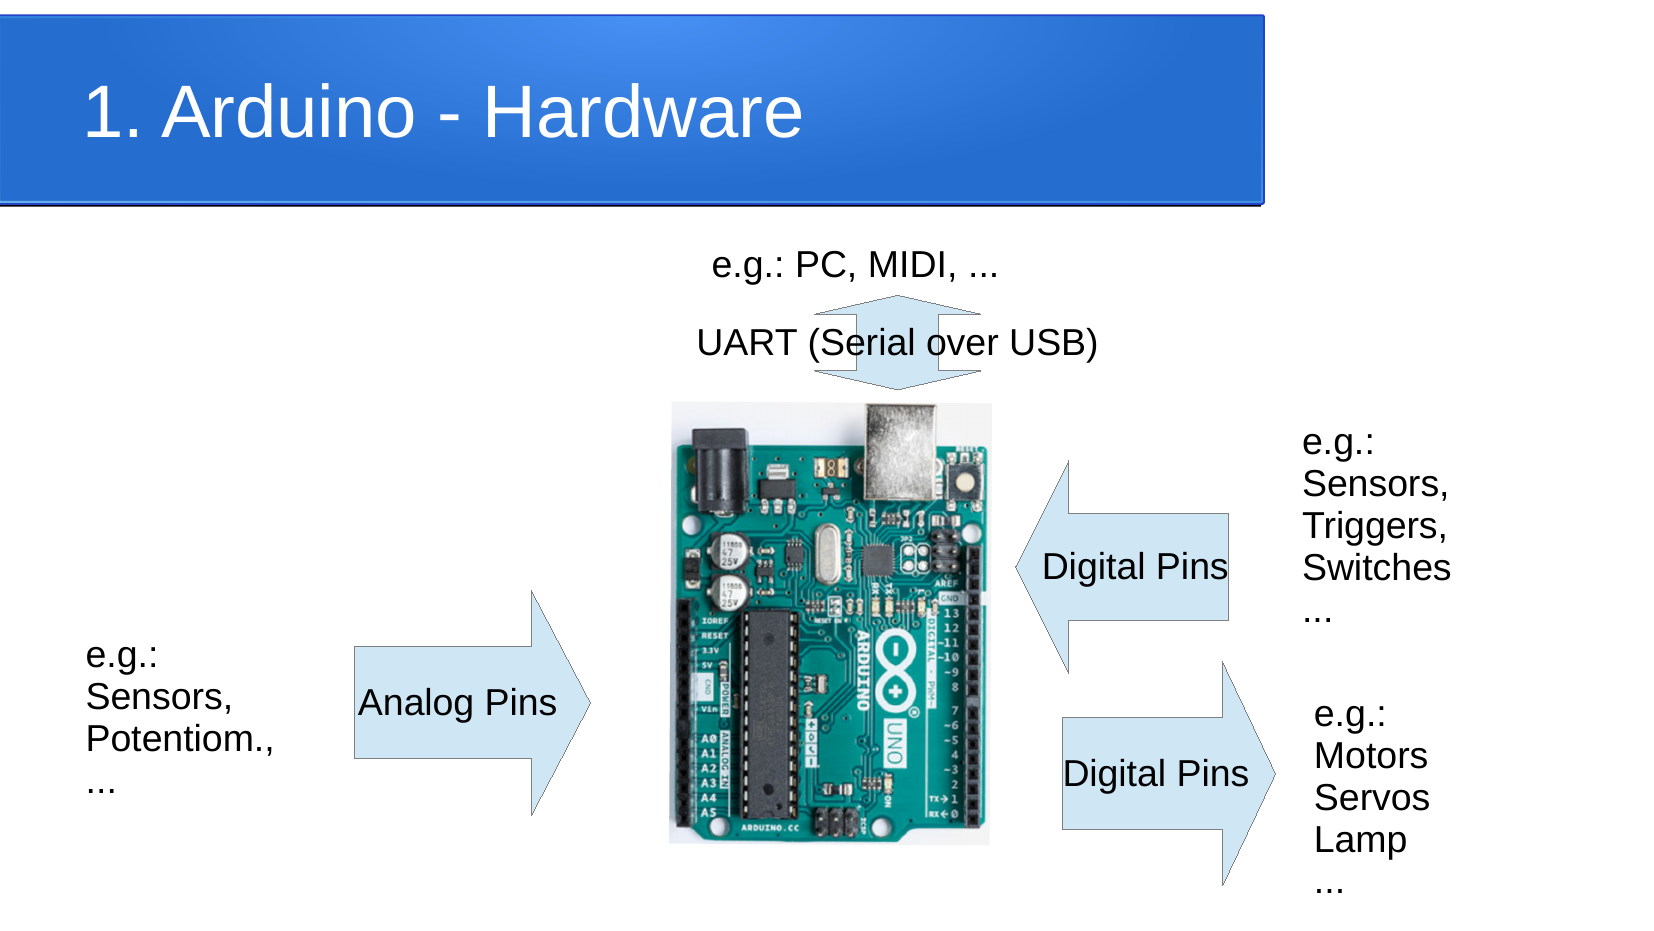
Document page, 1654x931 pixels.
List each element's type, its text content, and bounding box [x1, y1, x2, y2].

text_box e.g.: Sensors, Triggers, Switches ... [1287, 413, 1536, 639]
text_box e.g.: Motors Servos Lamp ... [1299, 684, 1501, 910]
text_box e.g.: PC, MIDI, ... [696, 236, 1111, 294]
text_box UART (Serial over USB) [814, 295, 981, 390]
text_box e.g.: Sensors, Potentiom., ... [70, 625, 319, 815]
text_box Digital Pins [1062, 661, 1276, 886]
text_box Analog Pins [354, 590, 591, 816]
title 1. Arduino - Hardware [82, 35, 1235, 189]
text_box Digital Pins [1015, 460, 1229, 674]
picture [669, 401, 993, 846]
